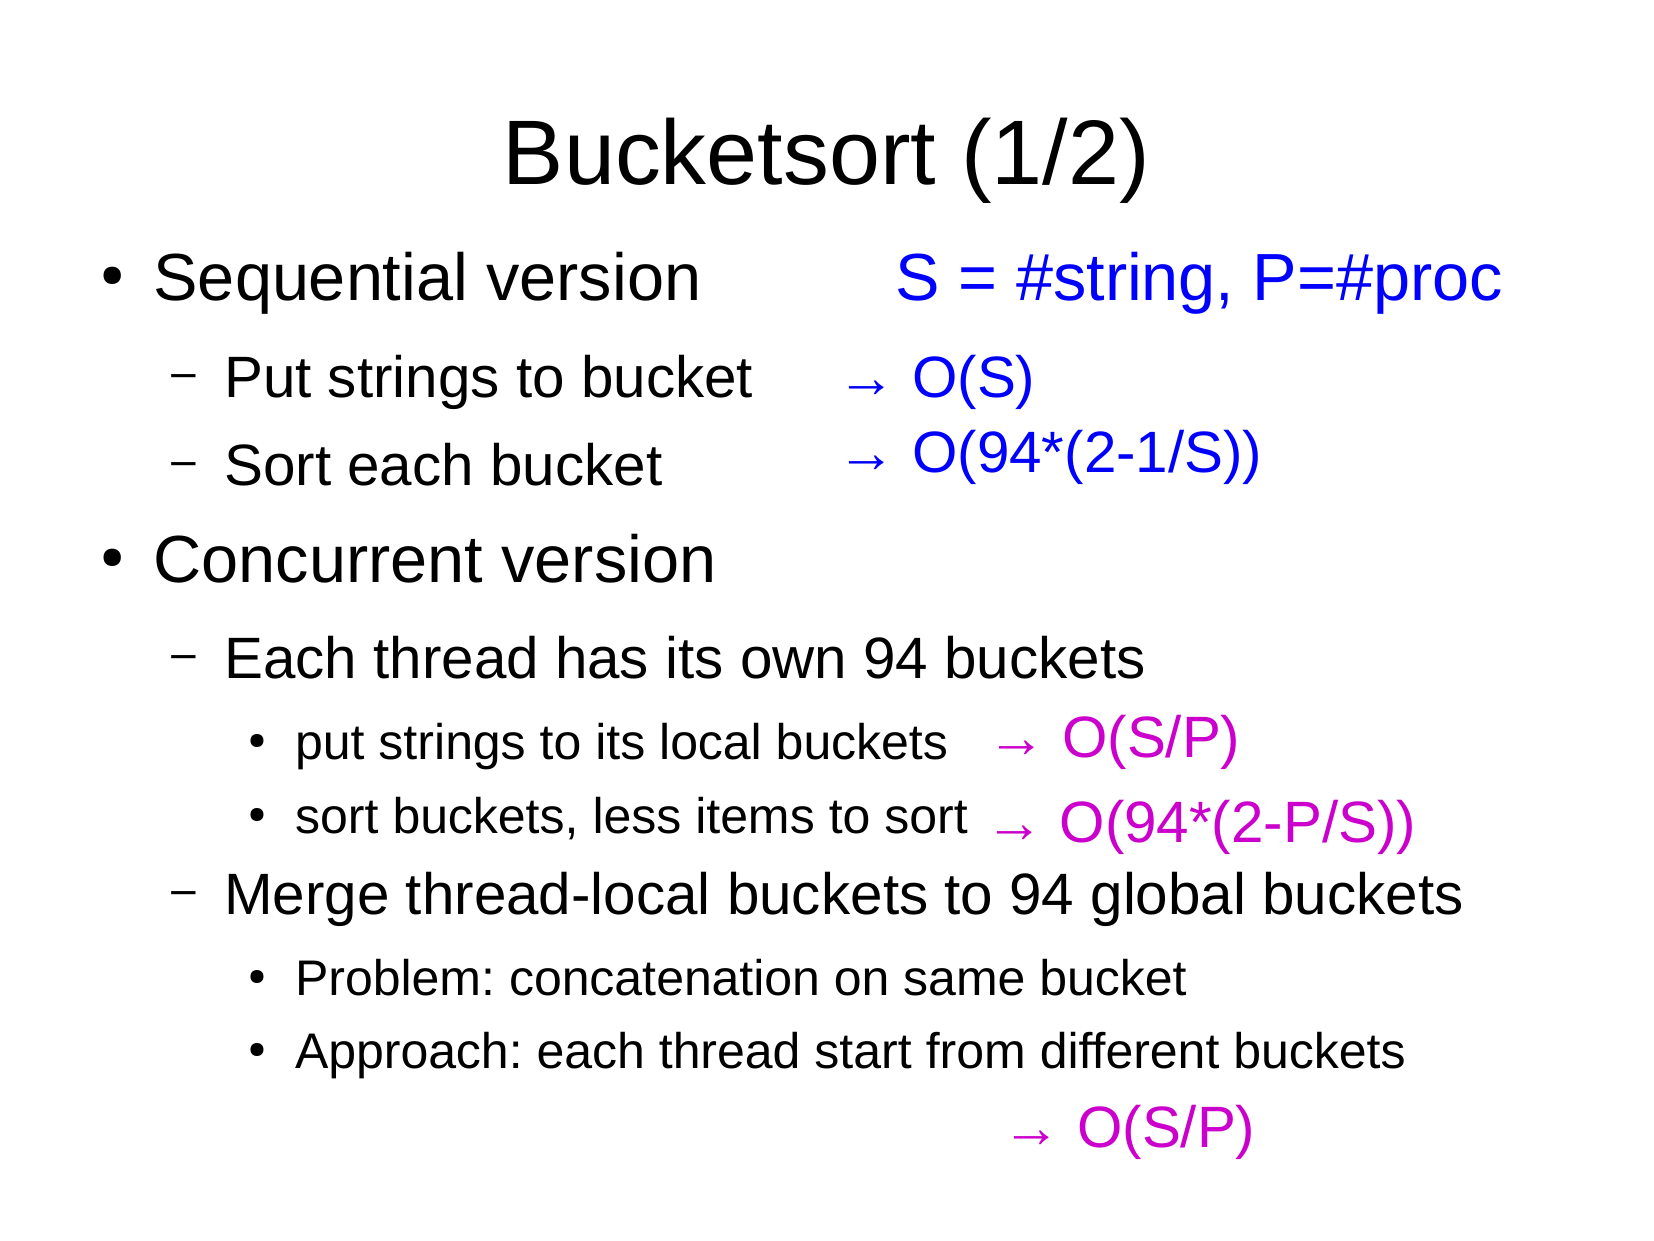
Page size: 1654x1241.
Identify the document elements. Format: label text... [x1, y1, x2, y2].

text_box → O(S/P) [861, 1095, 1321, 1201]
text_box → O(94*(2-P/S)) [843, 789, 1441, 871]
text_box → O(94*(2-1/S)) [696, 420, 1293, 501]
text_box S = #string, P=#proc [825, 240, 1532, 330]
title Bucketsort (1/2) [82, 49, 1571, 240]
list Sequential version Put strings to bucket Sort each bucket Concurrent version Each thread has its own 94 buckets put strings to its local buckets sort buckets, less items to sort Merge thread-local buckets to 94 global buckets Problem: concatenation on same bucket Approach: each thread start from different buckets [82, 240, 1571, 1201]
text_box → O(S/P) [846, 705, 1306, 789]
text_box → O(S) [696, 345, 1066, 420]
